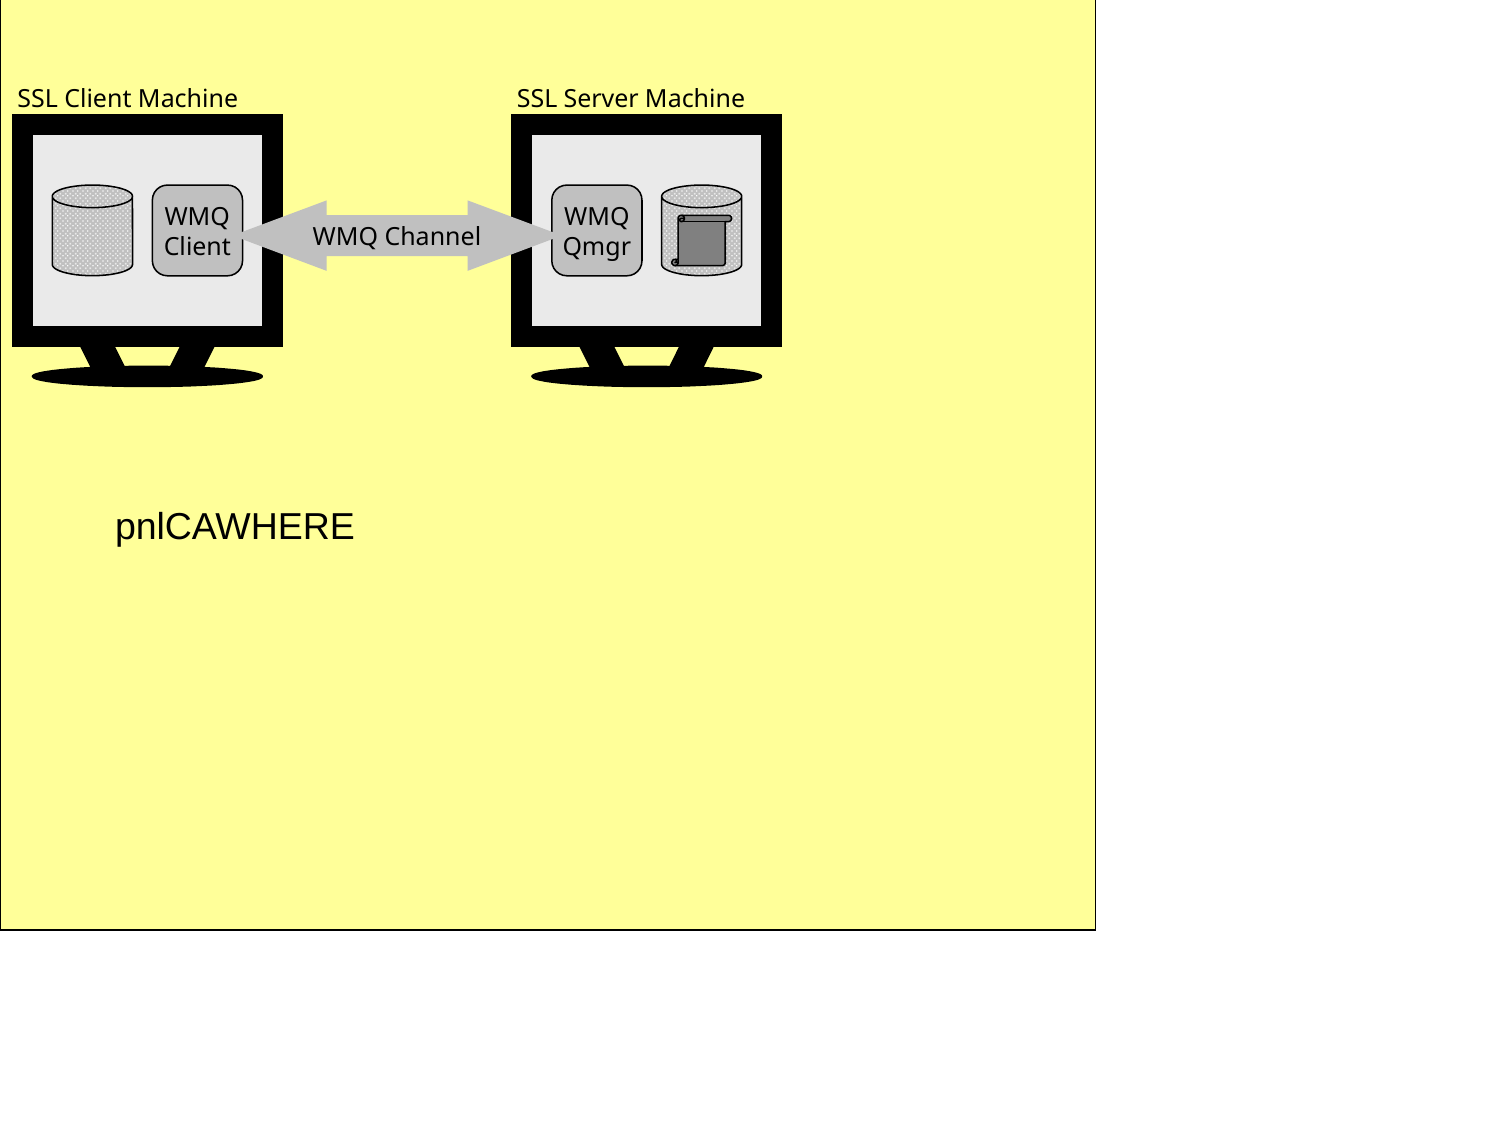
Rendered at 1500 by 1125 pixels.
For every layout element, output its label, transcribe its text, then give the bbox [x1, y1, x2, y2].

text_box WMQ Client [152, 185, 243, 276]
text_box pnlCAWHERE [100, 494, 373, 555]
text_box [0, 0, 1095, 930]
text_box WMQ Qmgr [551, 185, 642, 276]
text_box SSL Server Machine [501, 74, 832, 120]
text_box WMQ Channel [262, 215, 533, 256]
text_box SSL Client Machine [2, 74, 333, 120]
